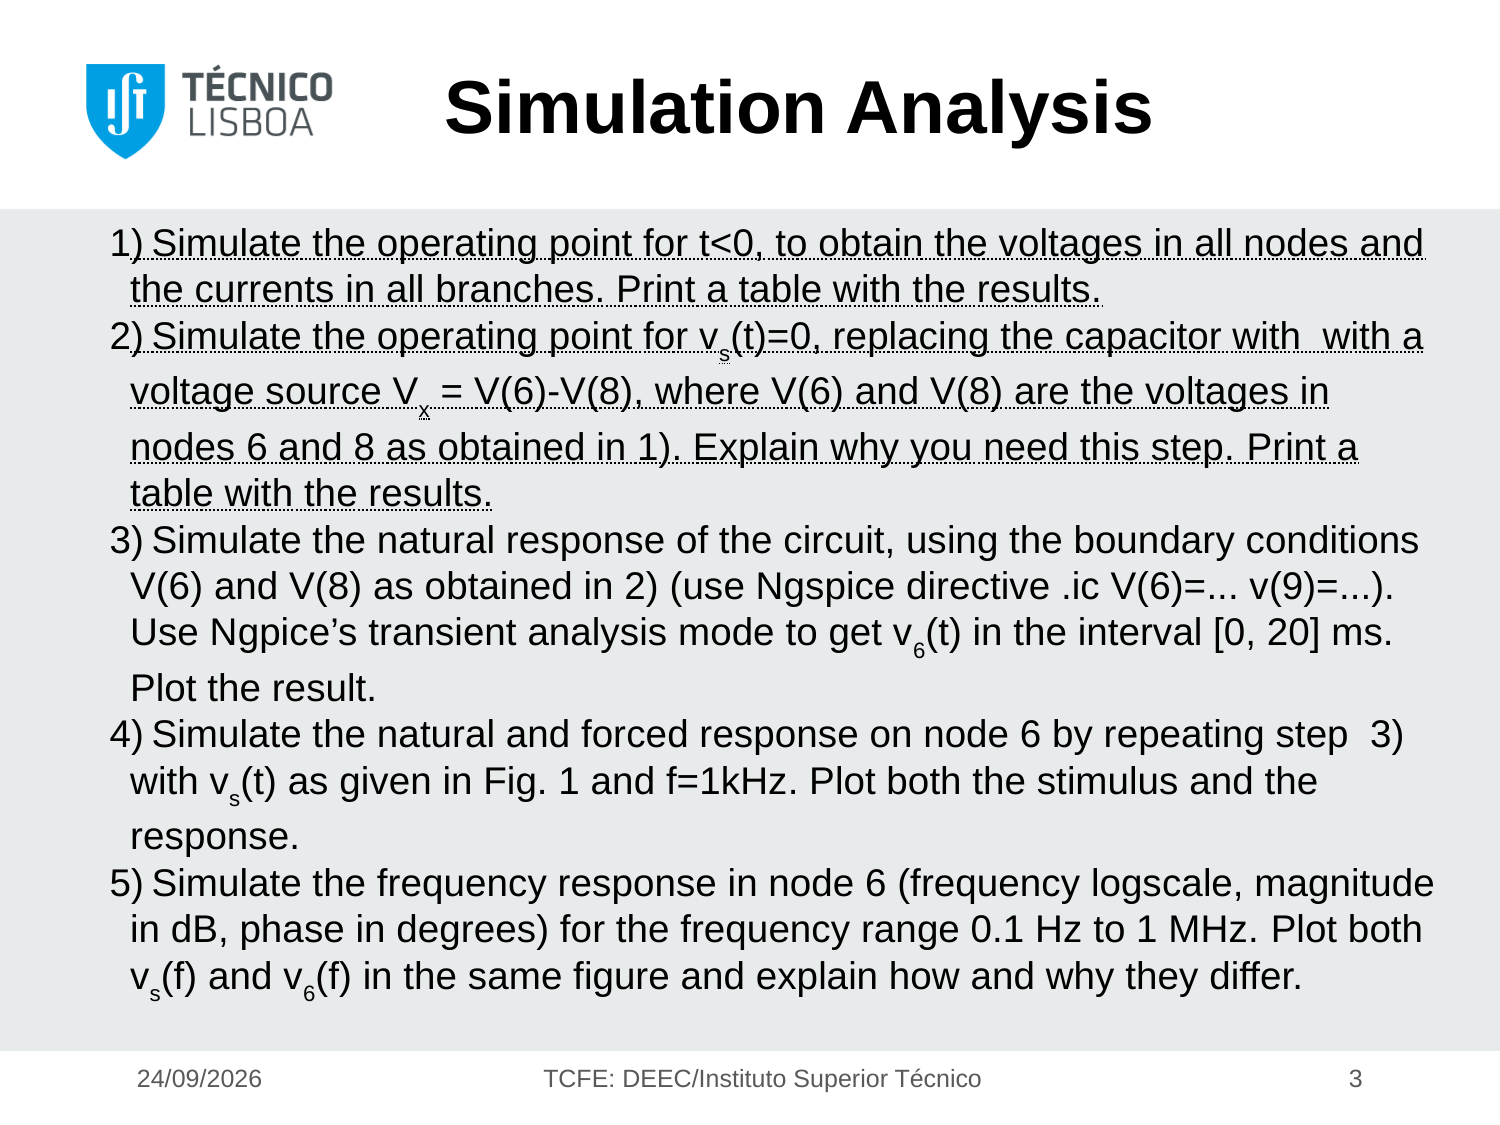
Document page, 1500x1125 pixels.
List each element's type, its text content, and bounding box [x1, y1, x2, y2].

list Simulate the operating point for t<0, to obtain the voltages in all nodes and the currents in all branches. Print a table with the results. Simulate the operating point for vs(t)=0, replacing the capacitor with with a voltage source Vx = V(6)-V(8), where V(6) and V(8) are the voltages in nodes 6 and 8 as obtained in 1). Explain why you need this step. Print a table with the results. Simulate the natural response of the circuit, using the boundary conditions V(6) and V(8) as obtained in 2) (use Ngspice directive .ic V(6)=... v(9)=...). Use Ngpice’s transient analysis mode to get v6(t) in the interval [0, 20] ms. Plot the result. Simulate the natural and forced response on node 6 by repeating step 3) with vs(t) as given in Fig. 1 and f=1kHz. Plot both the stimulus and the response. Simulate the frequency response in node 6 (frequency logscale, magnitude in dB, phase in degrees) for the frequency range 0.1 Hz to 1 MHz. Plot both vs(f) and v6(f) in the same figure and explain how and why they differ. [94, 210, 1455, 1054]
title Simulation Analysis [430, 32, 1461, 176]
picture [0, 0, 1500, 1125]
